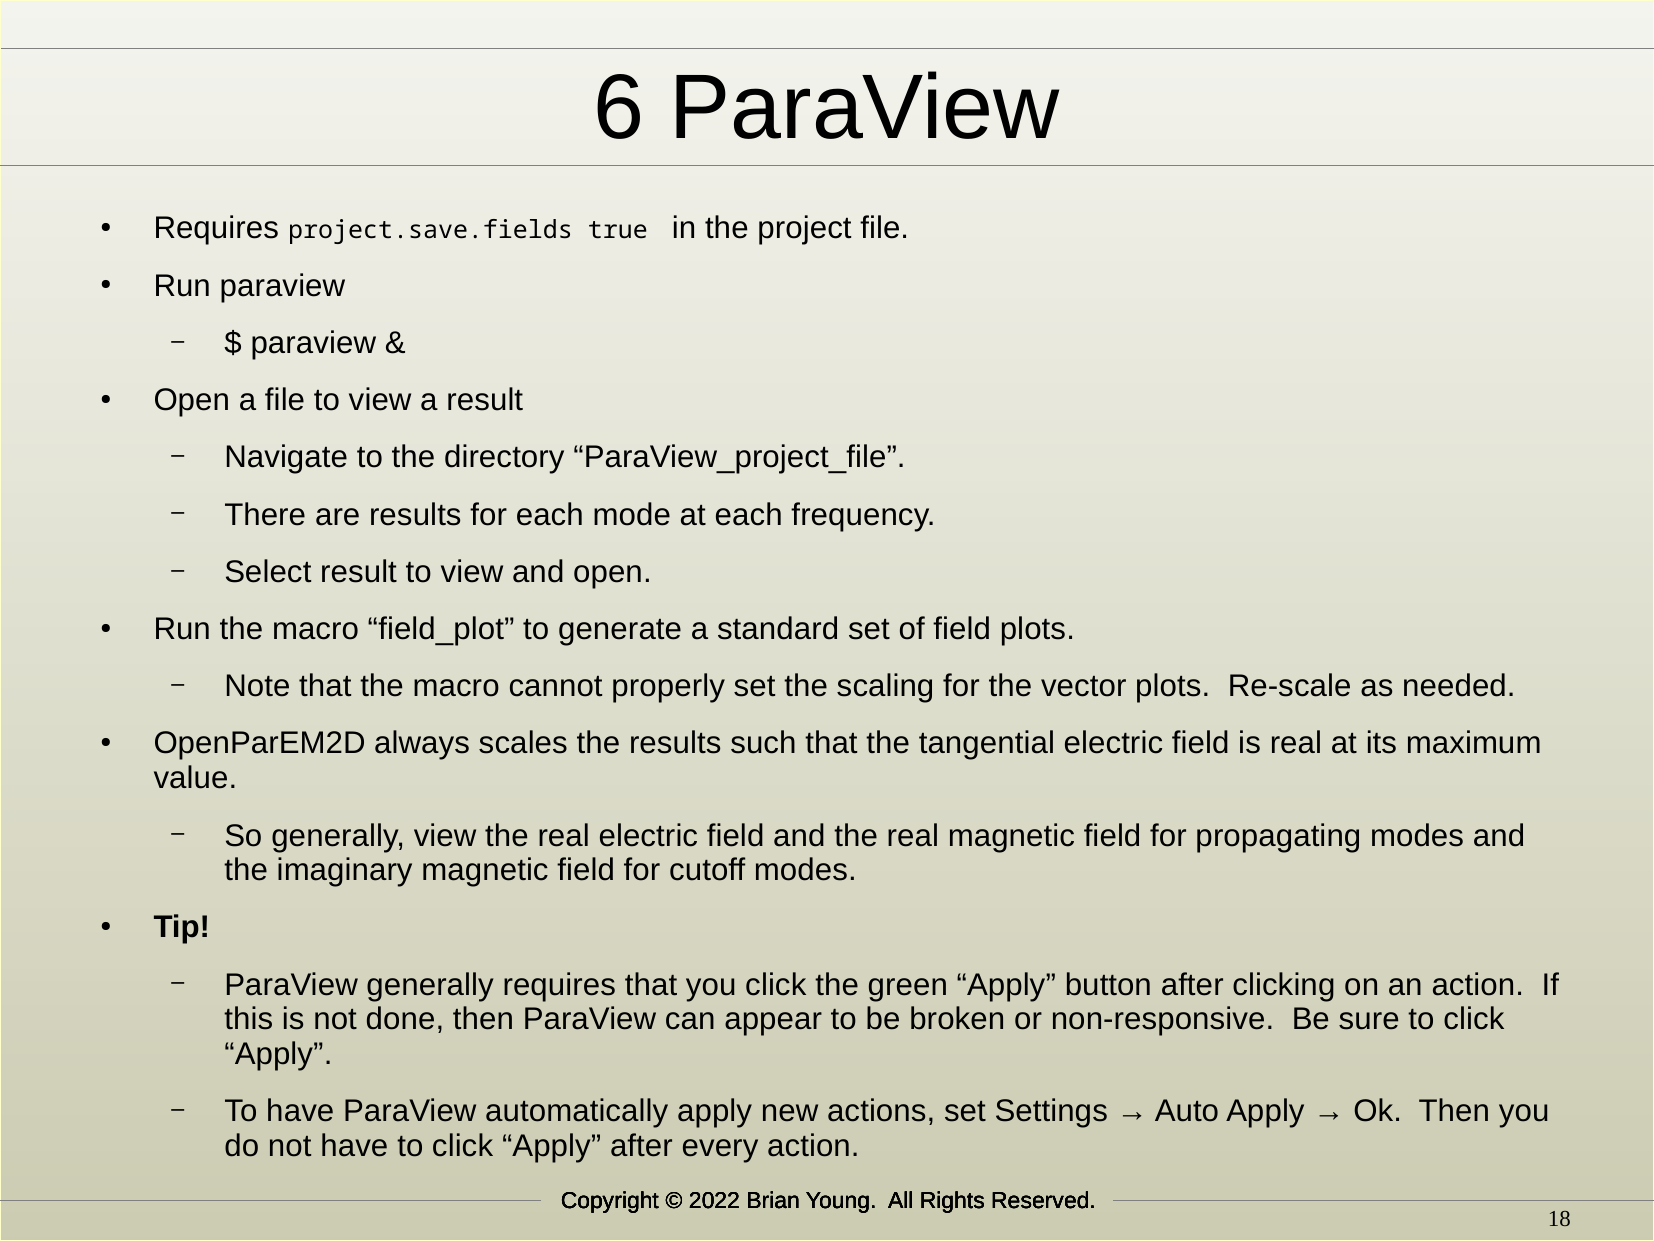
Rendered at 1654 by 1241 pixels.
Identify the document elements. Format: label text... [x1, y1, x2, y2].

title 6 ParaView [82, 49, 1571, 166]
list Requires project.save.fields true in the project file. Run paraview $ paraview & Open a file to view a result Navigate to the directory “ParaView_project_file”. There are results for each mode at each frequency. Select result to view and open. Run the macro “field_plot” to generate a standard set of field plots. Note that the macro cannot properly set the scaling for the vector plots. Re-scale as needed. OpenParEM2D always scales the results such that the tangential electric field is real at its maximum value. So generally, view the real electric field and the real magnetic field for propagating modes and the imaginary magnetic field for cutoff modes. Tip! ParaView generally requires that you click the green “Apply” button after clicking on an action. If this is not done, then ParaView can appear to be broken or non-responsive. Be sure to click “Apply”. To have ParaView automatically apply new actions, set Settings → Auto Apply → Ok. Then you do not have to click “Apply” after every action. [82, 210, 1571, 1164]
